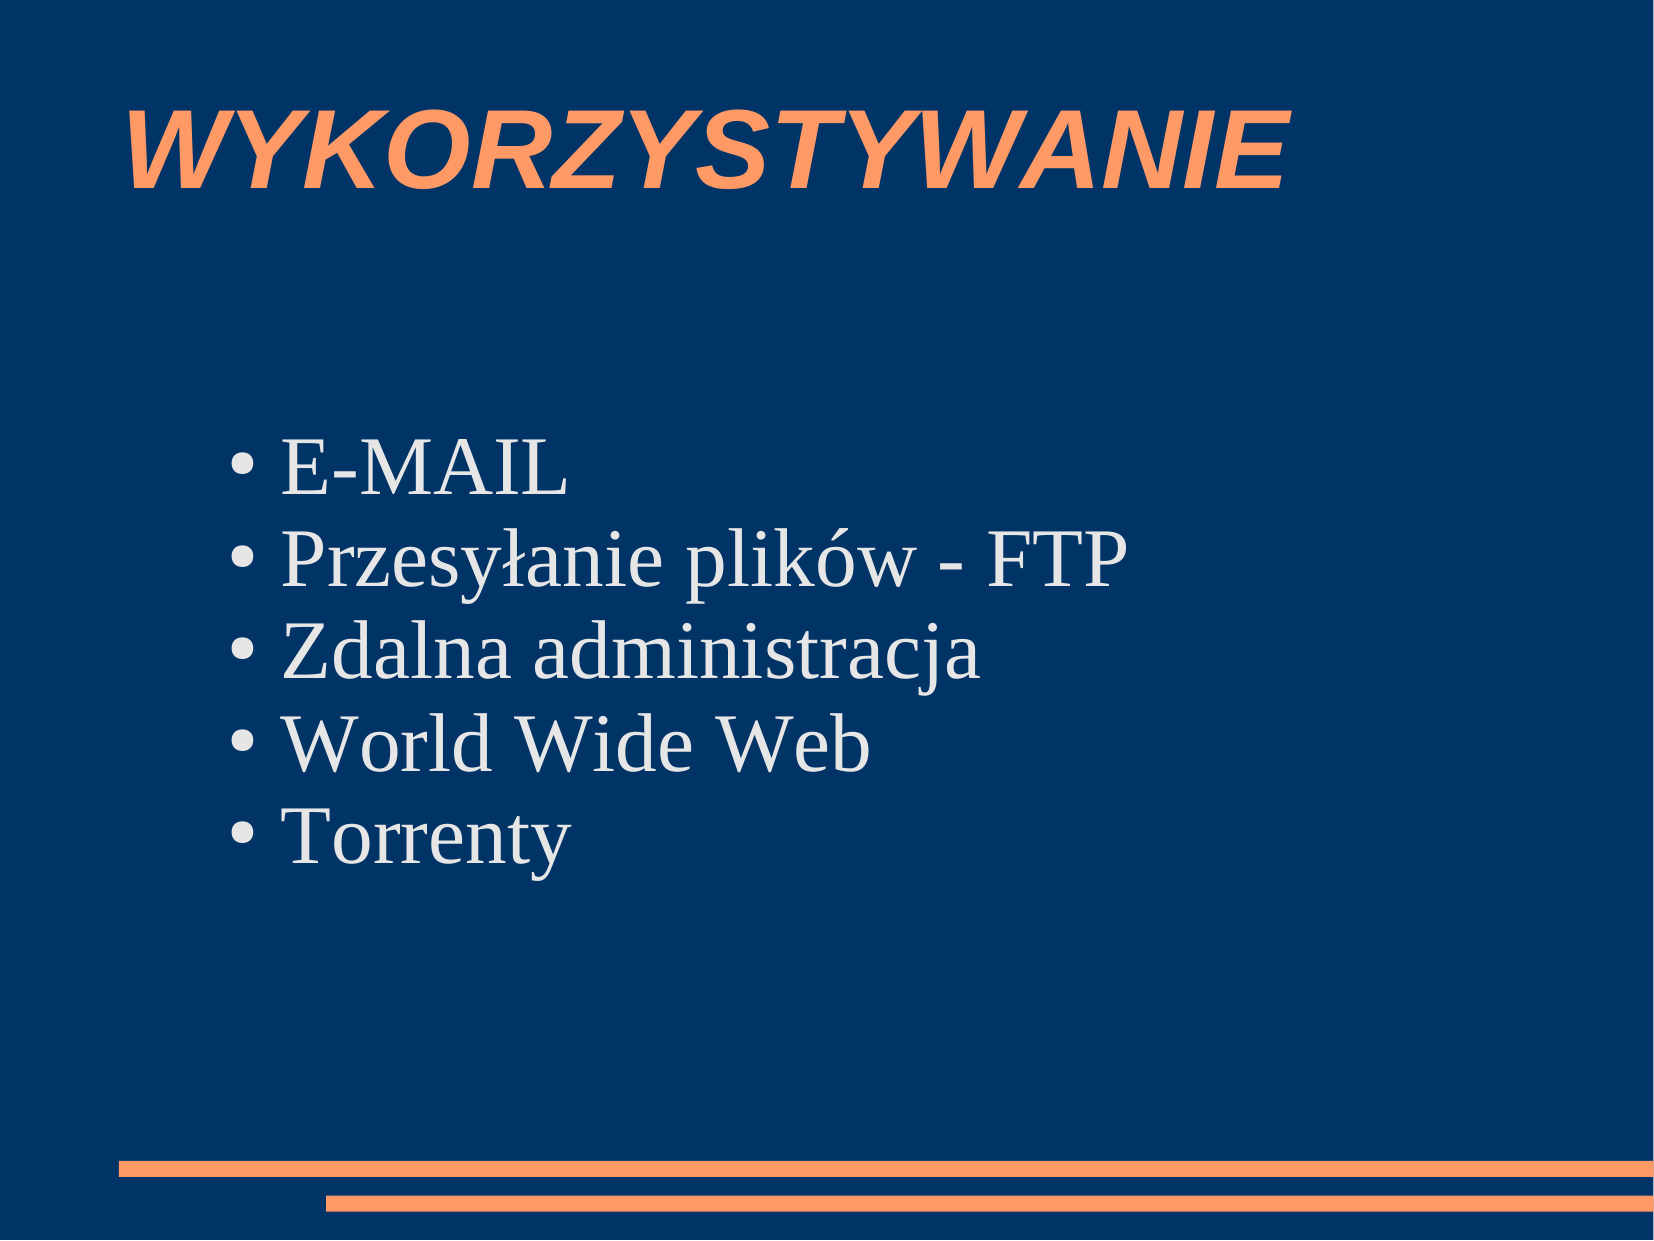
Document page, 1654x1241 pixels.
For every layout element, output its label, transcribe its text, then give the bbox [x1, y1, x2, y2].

title WYKORZYSTYWANIE [121, 46, 1534, 254]
list E-MAIL Przesyłanie plików - FTP Zdalna administracja World Wide Web Torrenty [210, 420, 1654, 1239]
